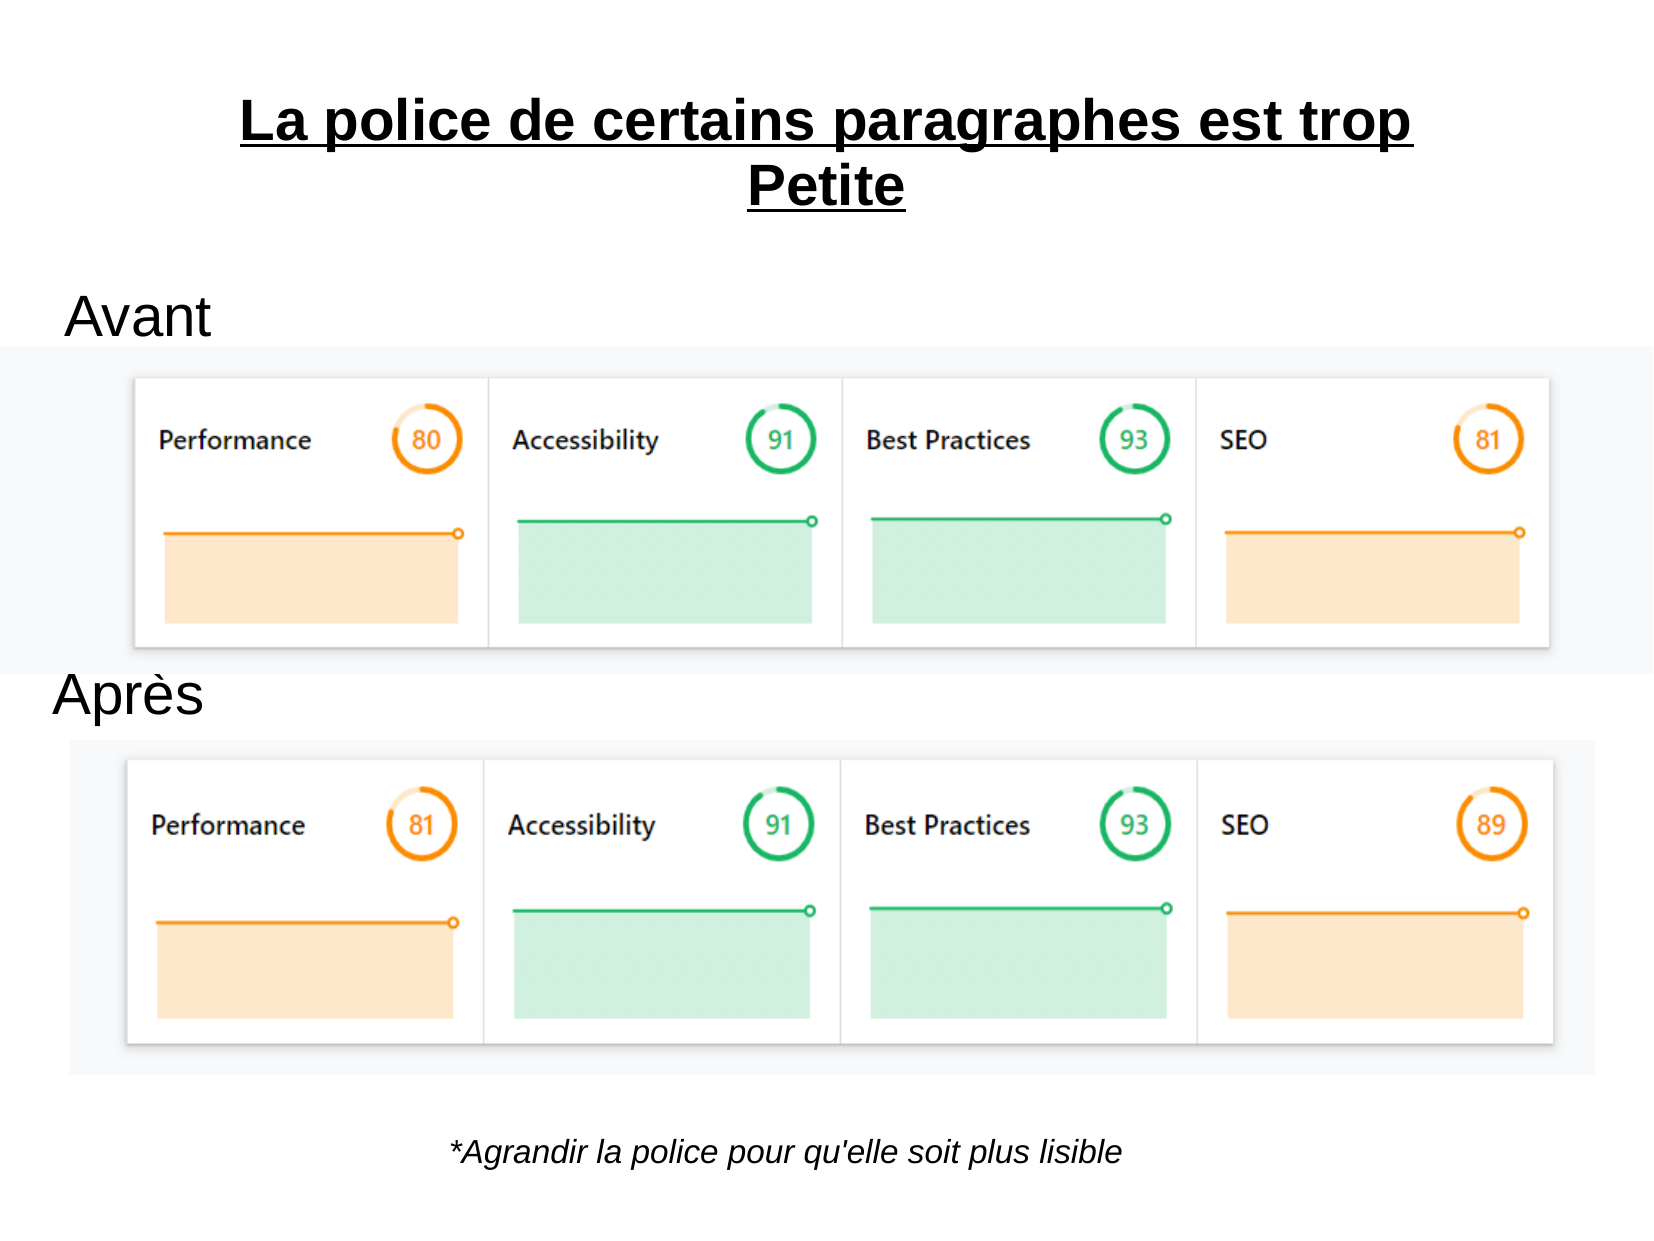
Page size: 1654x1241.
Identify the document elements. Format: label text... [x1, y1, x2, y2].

list Après [0, 674, 378, 792]
picture [0, 346, 1654, 674]
title La police de certains paragraphes est trop Petite [82, 49, 1571, 257]
picture [70, 740, 1595, 1075]
list Avant [0, 283, 473, 346]
list *Agrandir la police pour qu'elle soit plus lisible [377, 1133, 1654, 1241]
